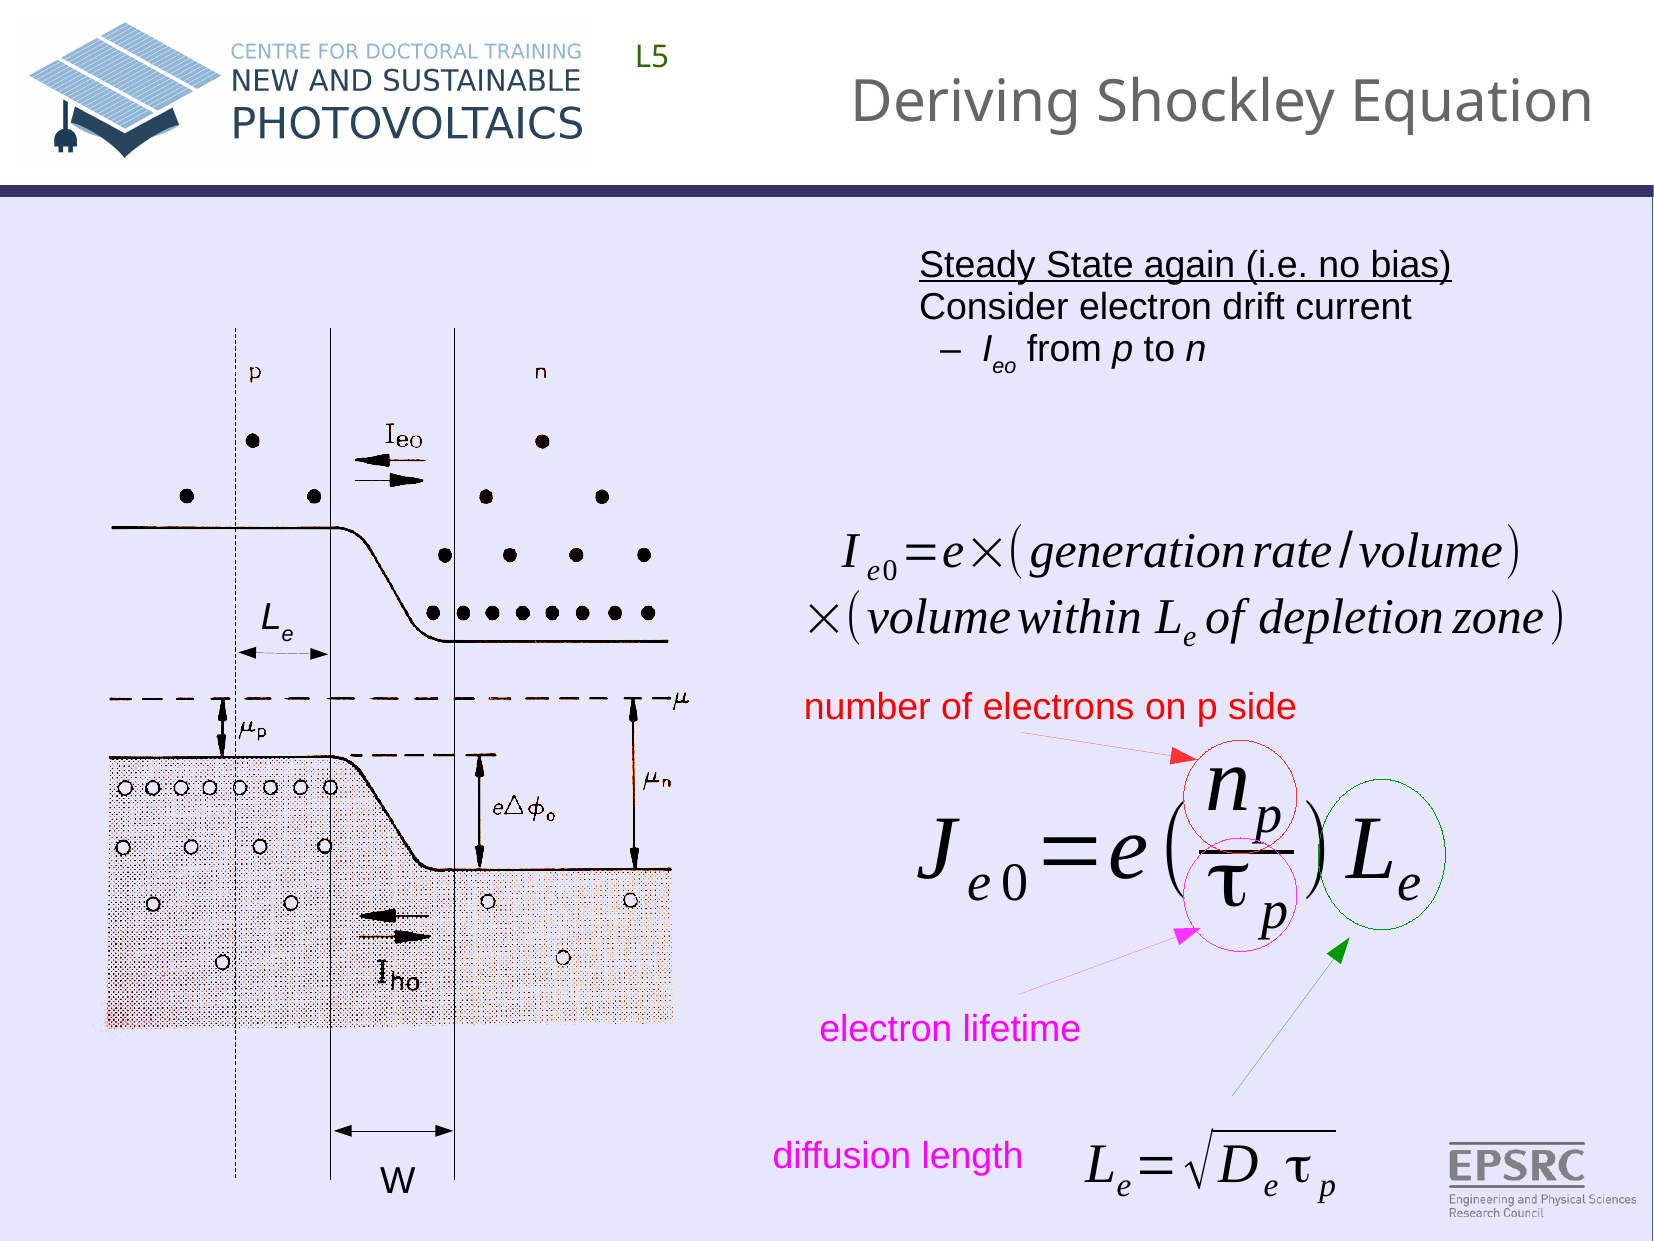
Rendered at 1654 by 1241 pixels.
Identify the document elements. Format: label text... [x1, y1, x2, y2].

text_box number of electrons on p side [789, 677, 1312, 735]
text_box diffusion length [757, 1126, 1039, 1184]
text_box electron lifetime [804, 999, 1097, 1057]
text_box Steady State again (i.e. no bias) Consider electron drift current – Ieo from p to n [904, 236, 1467, 386]
picture [19, 17, 591, 166]
text_box [0, 197, 1653, 1241]
picture [331, 333, 454, 1040]
chart [791, 520, 1578, 653]
chart [893, 730, 1445, 942]
text_box Deriving Shockley Equation [758, 55, 1610, 146]
text_box W [365, 1152, 431, 1241]
picture [92, 333, 330, 1040]
chart [1067, 1126, 1352, 1204]
chart [1166, 938, 1177, 942]
picture [1449, 1142, 1636, 1217]
text_box Le [246, 587, 309, 680]
picture [455, 333, 698, 1040]
text_box L5 [620, 29, 880, 80]
